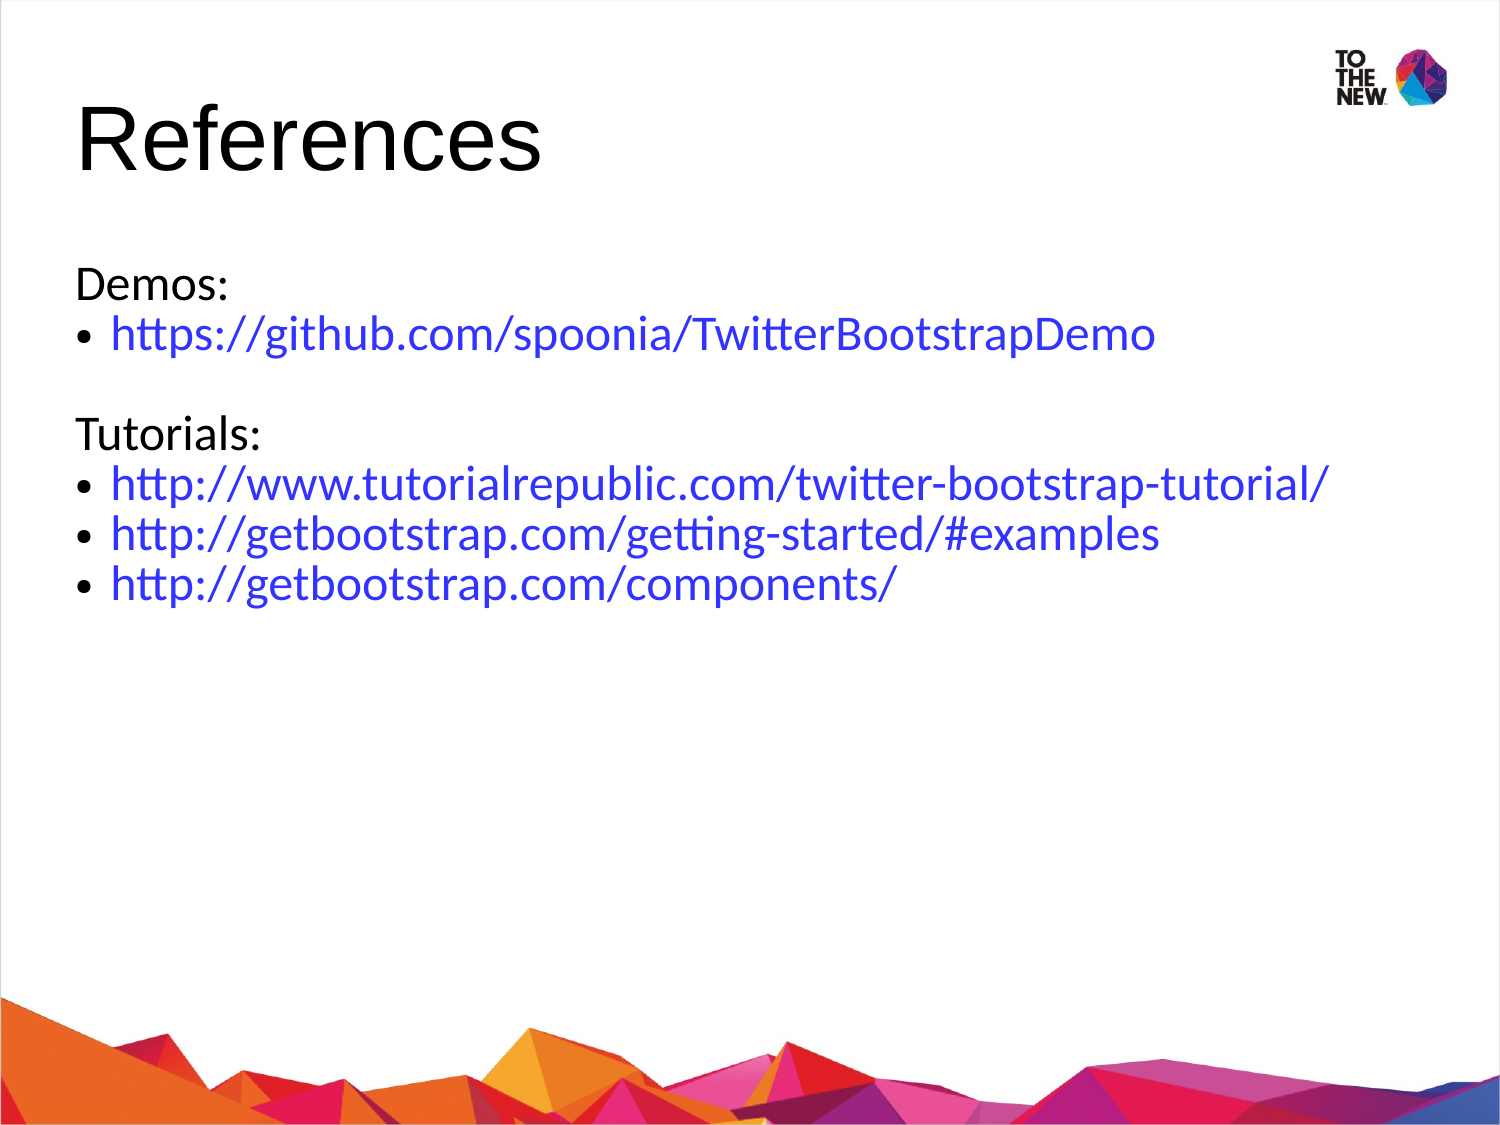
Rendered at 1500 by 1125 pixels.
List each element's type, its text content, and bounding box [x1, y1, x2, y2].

picture [0, 0, 1500, 1125]
title References [75, 44, 1425, 233]
list Demos: https://github.com/spoonia/TwitterBootstrapDemo Tutorials: http://www.tutorialrepublic.com/twitter-bootstrap-tutorial/ http://getbootstrap.com/getting-started/#examples http://getbootstrap.com/components/ [75, 263, 1425, 916]
